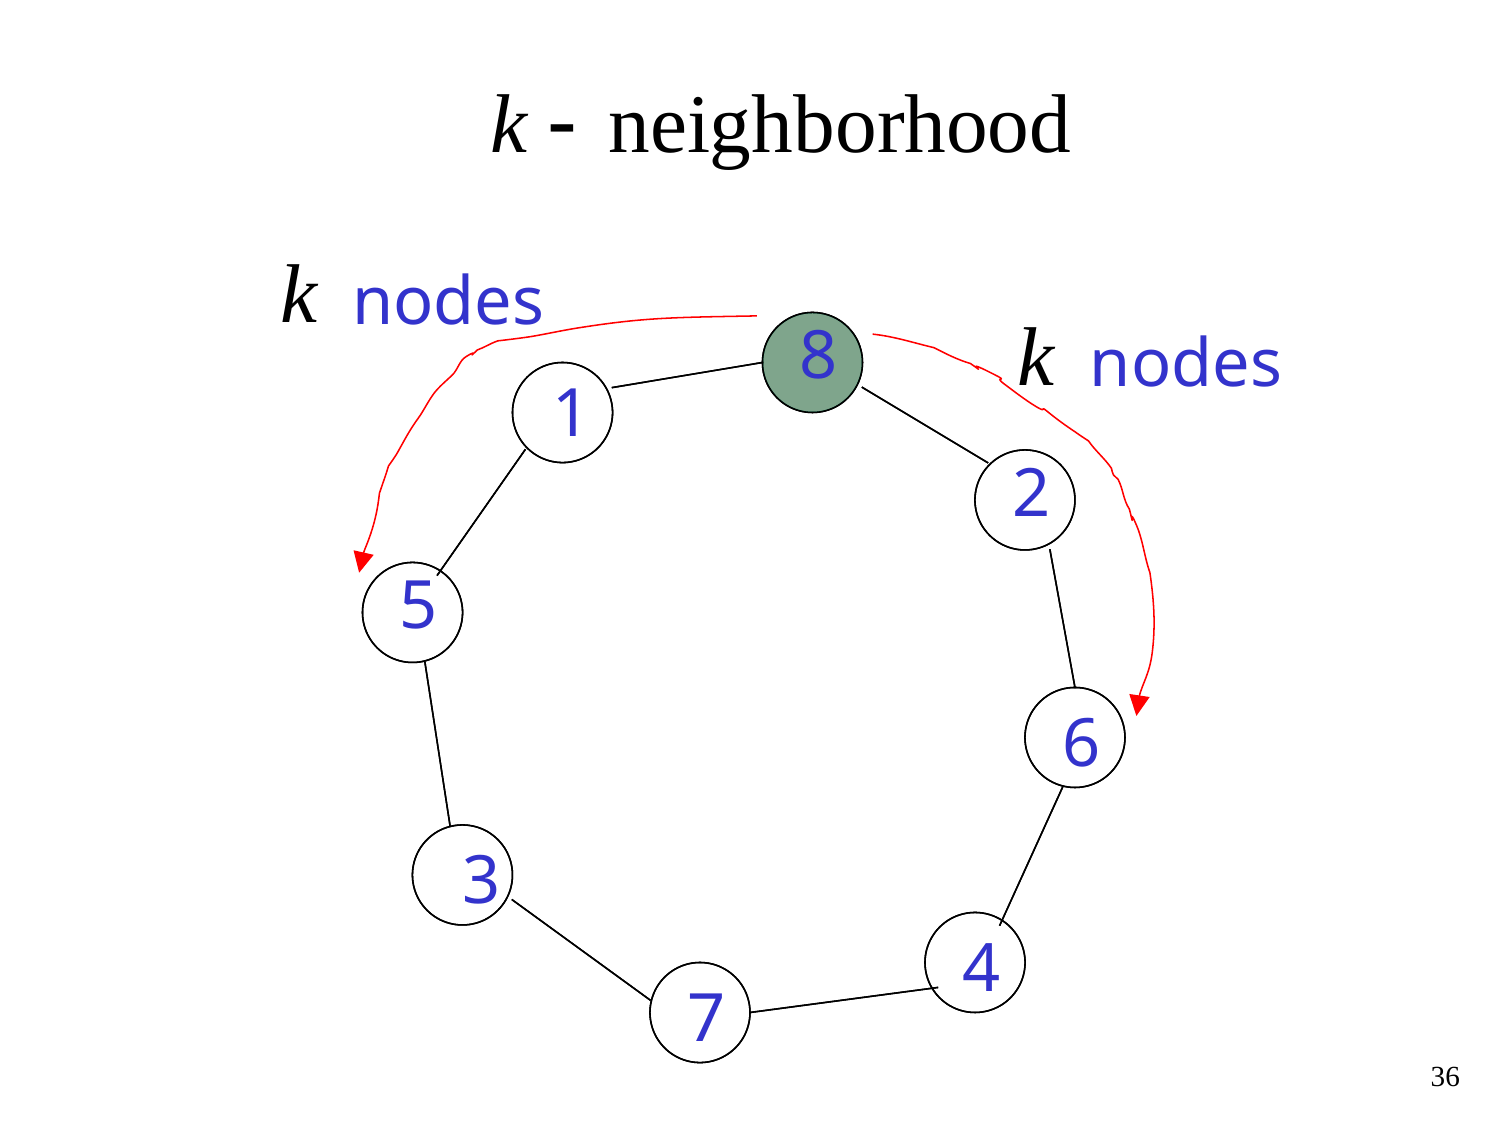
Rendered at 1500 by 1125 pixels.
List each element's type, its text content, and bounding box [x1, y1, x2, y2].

text_box nodes [1074, 312, 1298, 408]
text_box 6 [1047, 691, 1116, 786]
text_box nodes [337, 249, 560, 346]
text_box 6 [1098, 691, 1116, 706]
text_box 7 [672, 1056, 688, 1063]
text_box 4 [987, 994, 1016, 1013]
chart [277, 258, 326, 330]
text_box 4 [947, 916, 1016, 1011]
text_box 5 [384, 554, 450, 569]
text_box 4 [947, 1006, 963, 1013]
text_box 1 [537, 362, 551, 368]
text_box 7 [672, 966, 741, 1061]
text_box 3 [476, 829, 516, 925]
text_box 5 [384, 564, 453, 650]
text_box 4 [1004, 916, 1016, 931]
text_box 6 [1087, 769, 1116, 788]
text_box 1 [574, 362, 606, 384]
text_box 7 [712, 1044, 741, 1063]
text_box [762, 321, 846, 413]
text_box 1 [588, 441, 606, 458]
text_box 2 [997, 451, 1066, 538]
text_box 7 [723, 966, 741, 981]
text_box 1 [537, 364, 606, 458]
text_box 5 [442, 556, 453, 580]
text_box 6 [1047, 781, 1061, 788]
chart [1015, 320, 1063, 392]
text_box 3 [447, 829, 511, 924]
text_box [853, 333, 863, 392]
chart [487, 87, 1075, 175]
text_box <number> [1162, 1049, 1476, 1101]
text_box 8 [784, 304, 853, 400]
text_box 2 [997, 441, 1066, 468]
